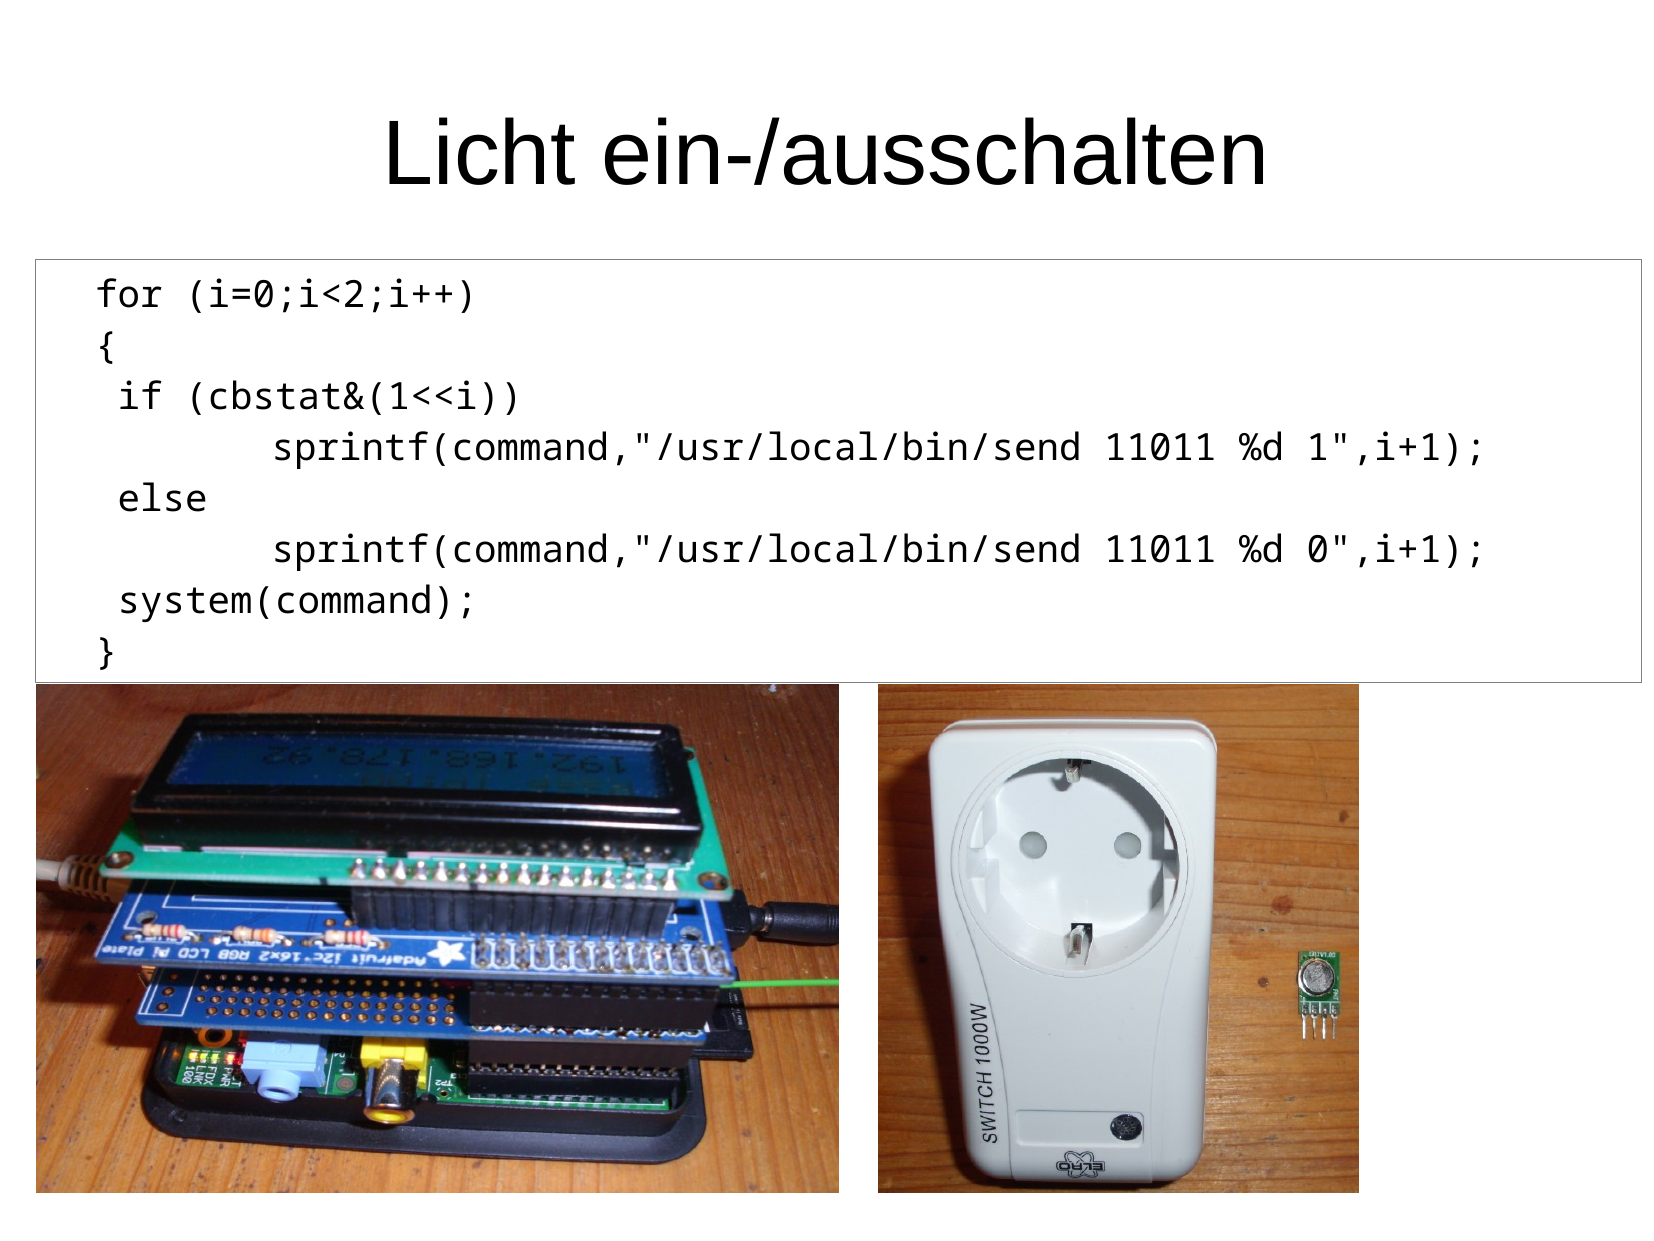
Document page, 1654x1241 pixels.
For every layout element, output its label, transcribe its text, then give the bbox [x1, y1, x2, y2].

picture [878, 684, 1359, 1193]
title Licht ein-/ausschalten [82, 49, 1571, 257]
text_box for (i=0;i<2;i++) { if (cbstat&(1<<i)) sprintf(command,"/usr/local/bin/send 11011 %d 1",i+1); else sprintf(command,"/usr/local/bin/send 11011 %d 0",i+1); system(command); } [35, 259, 1642, 650]
picture [36, 684, 839, 1193]
